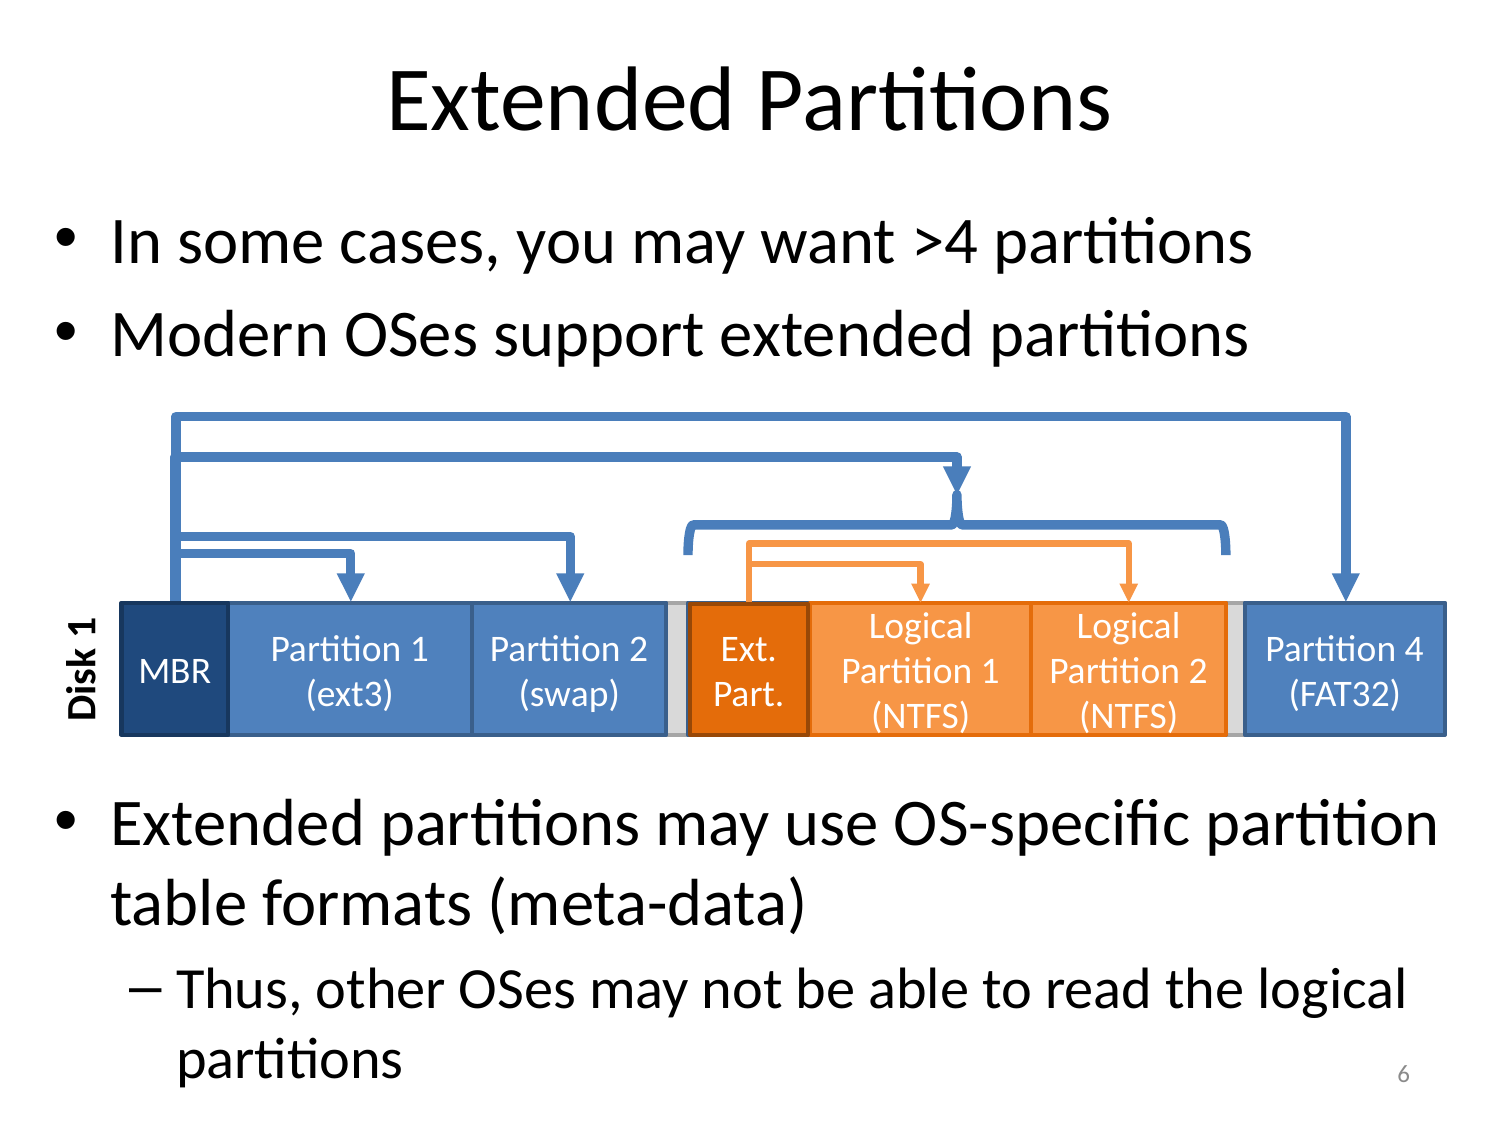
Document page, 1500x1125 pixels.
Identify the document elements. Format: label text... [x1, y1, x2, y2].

text_box Logical Partition 1 (NTFS) [809, 602, 1031, 735]
text_box Disk 1 [46, 602, 112, 737]
title Extended Partitions [75, 0, 1425, 188]
text_box [667, 602, 687, 735]
text_box [1226, 602, 1244, 735]
text_box Extended partitions may use OS-specific partition table formats (meta-data) Thus, other OSes may not be able to read the logical partitions [39, 771, 1463, 1121]
text_box Logical Partition 2 (NTFS) [1031, 602, 1226, 735]
list In some cases, you may want >4 partitions Modern OSes support extended partitions [39, 189, 1463, 411]
text_box Partition 4 (FAT32) [1244, 602, 1445, 735]
text_box Partition 2 (swap) [471, 602, 667, 735]
text_box Partition 3 (Extended Partition) [687, 602, 746, 735]
text_box Ext. Part. [690, 603, 808, 735]
text_box MBR [121, 602, 228, 735]
text_box Partition 1 (ext3) [228, 602, 471, 735]
